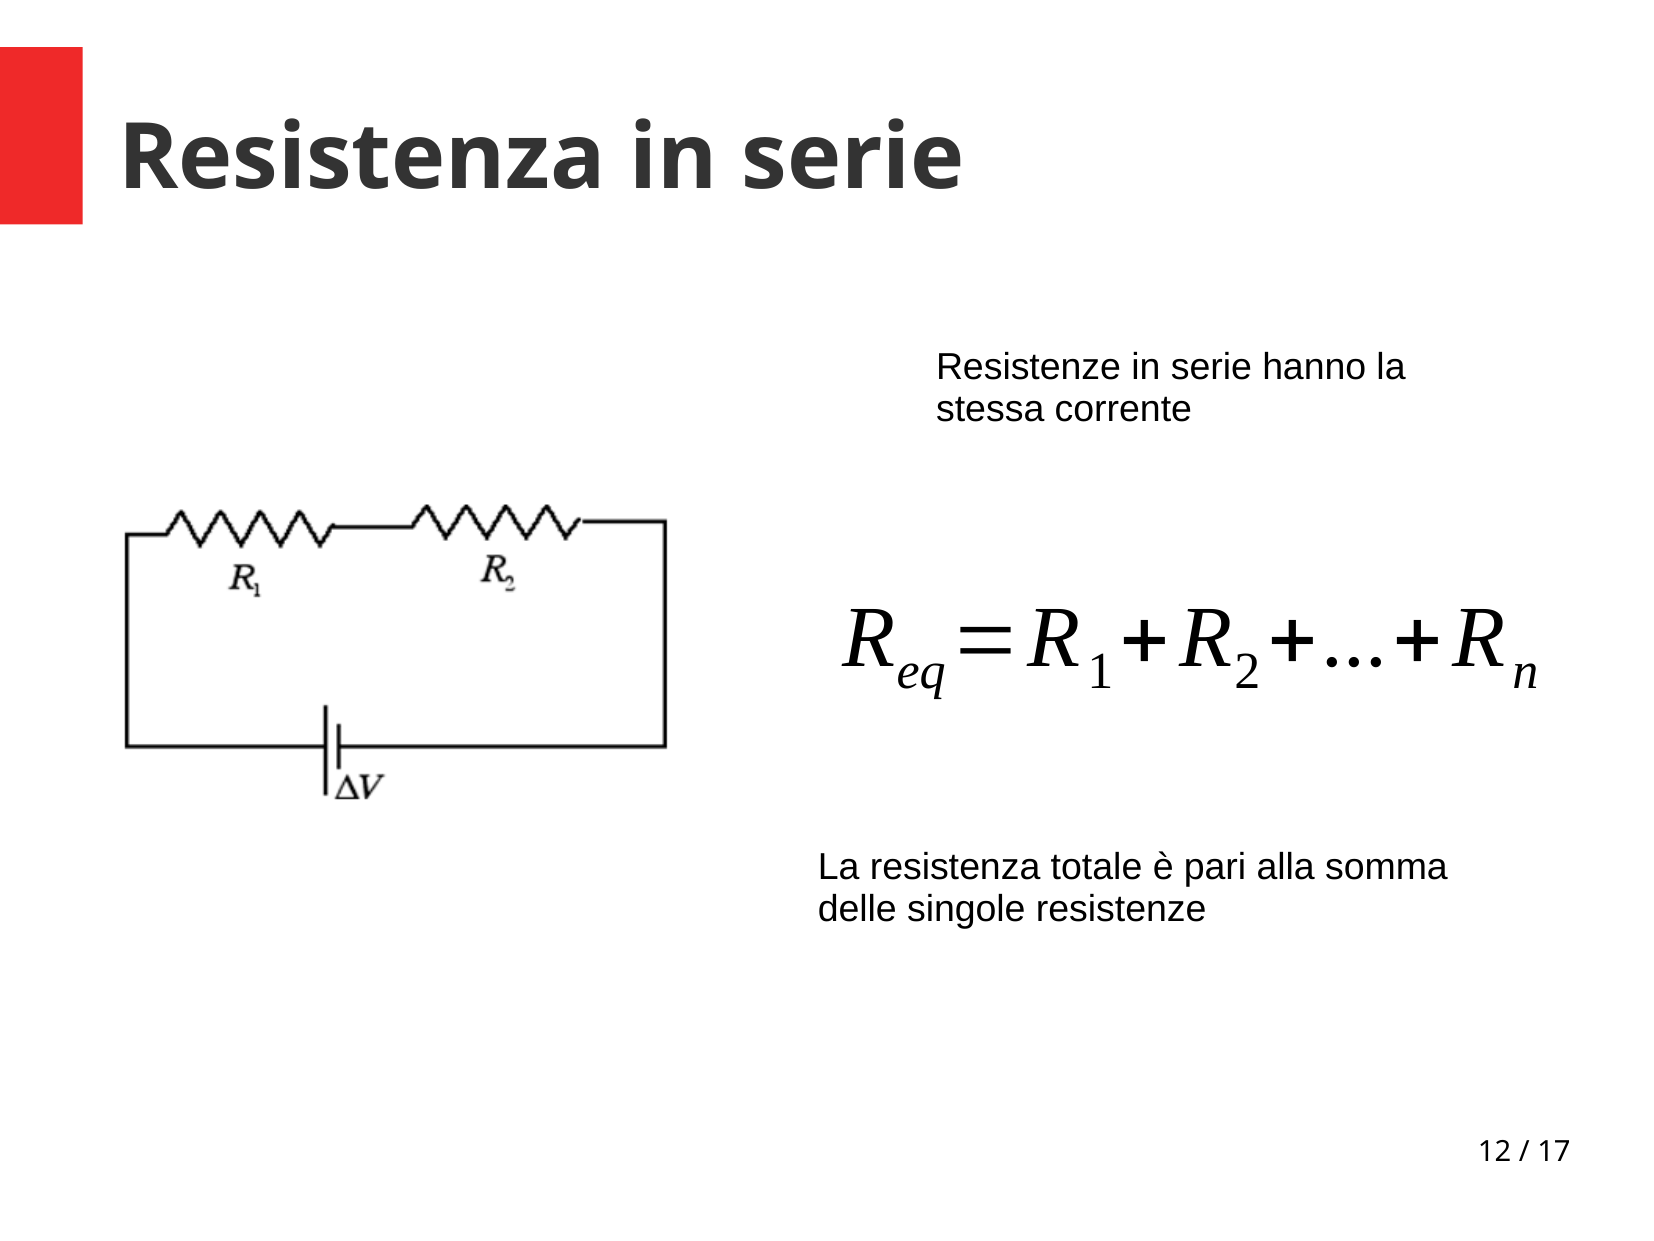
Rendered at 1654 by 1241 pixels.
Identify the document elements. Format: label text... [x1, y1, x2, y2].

chart [814, 590, 1560, 700]
picture [108, 472, 686, 815]
text_box Resistenze in serie hanno la stessa corrente [921, 338, 1430, 438]
text_box La resistenza totale è pari alla somma delle singole resistenze [803, 838, 1548, 938]
title Resistenza in serie [118, 49, 1571, 257]
